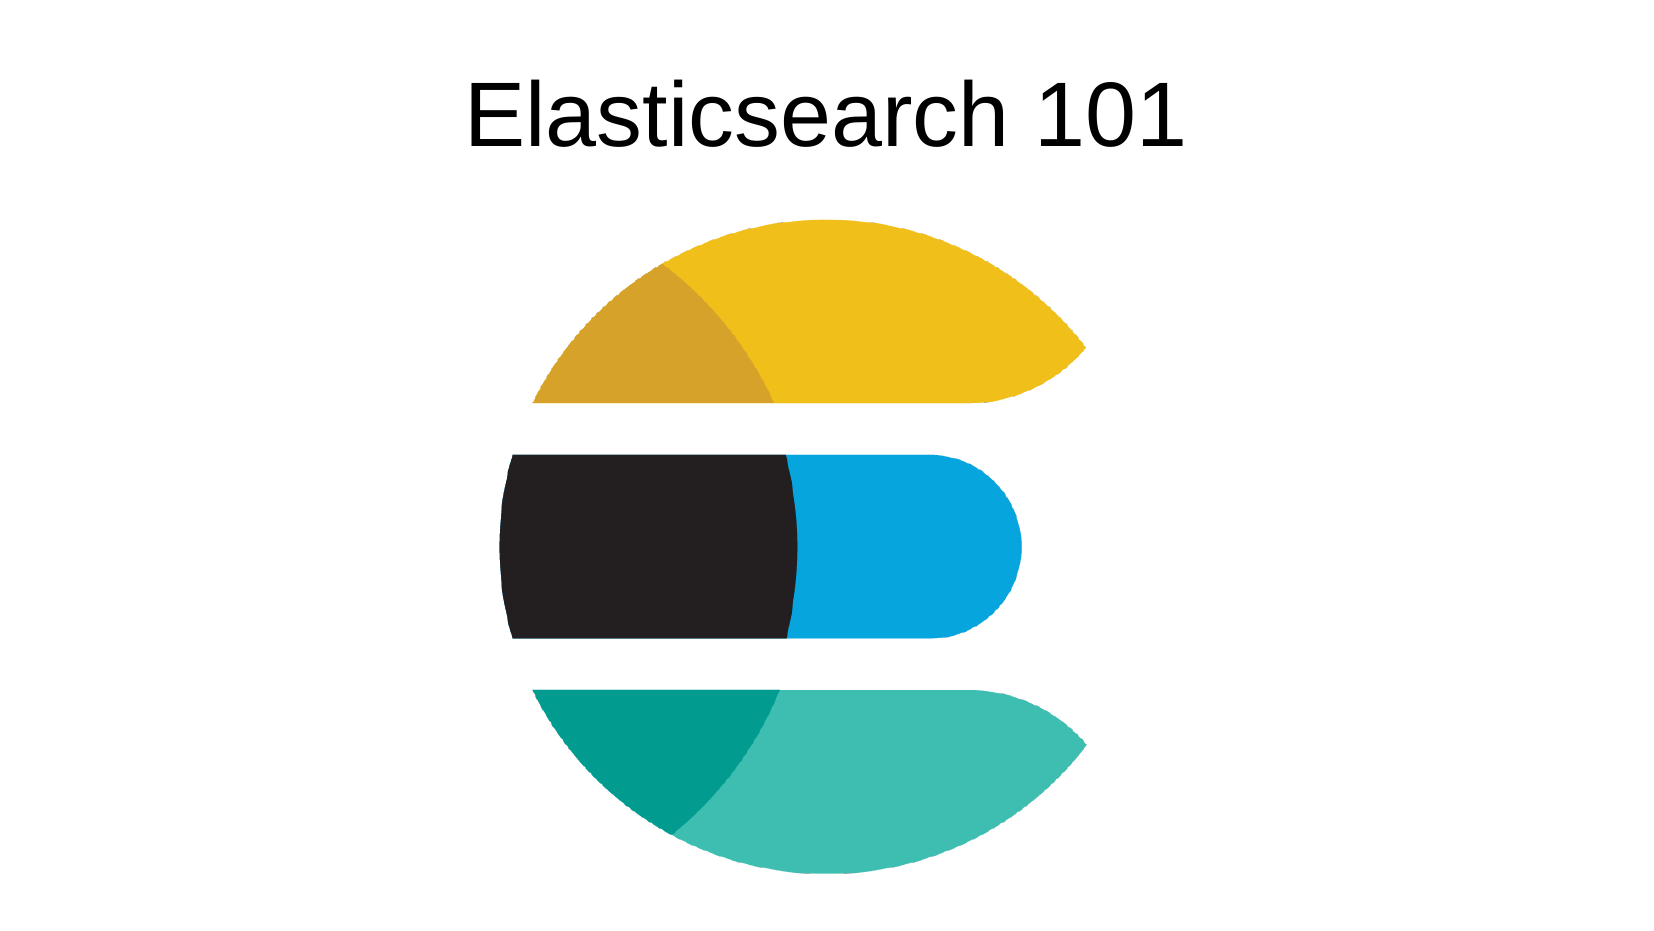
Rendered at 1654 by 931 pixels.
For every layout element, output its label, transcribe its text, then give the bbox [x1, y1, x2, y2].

title Elasticsearch 101 [82, 37, 1571, 193]
picture [496, 217, 1095, 880]
